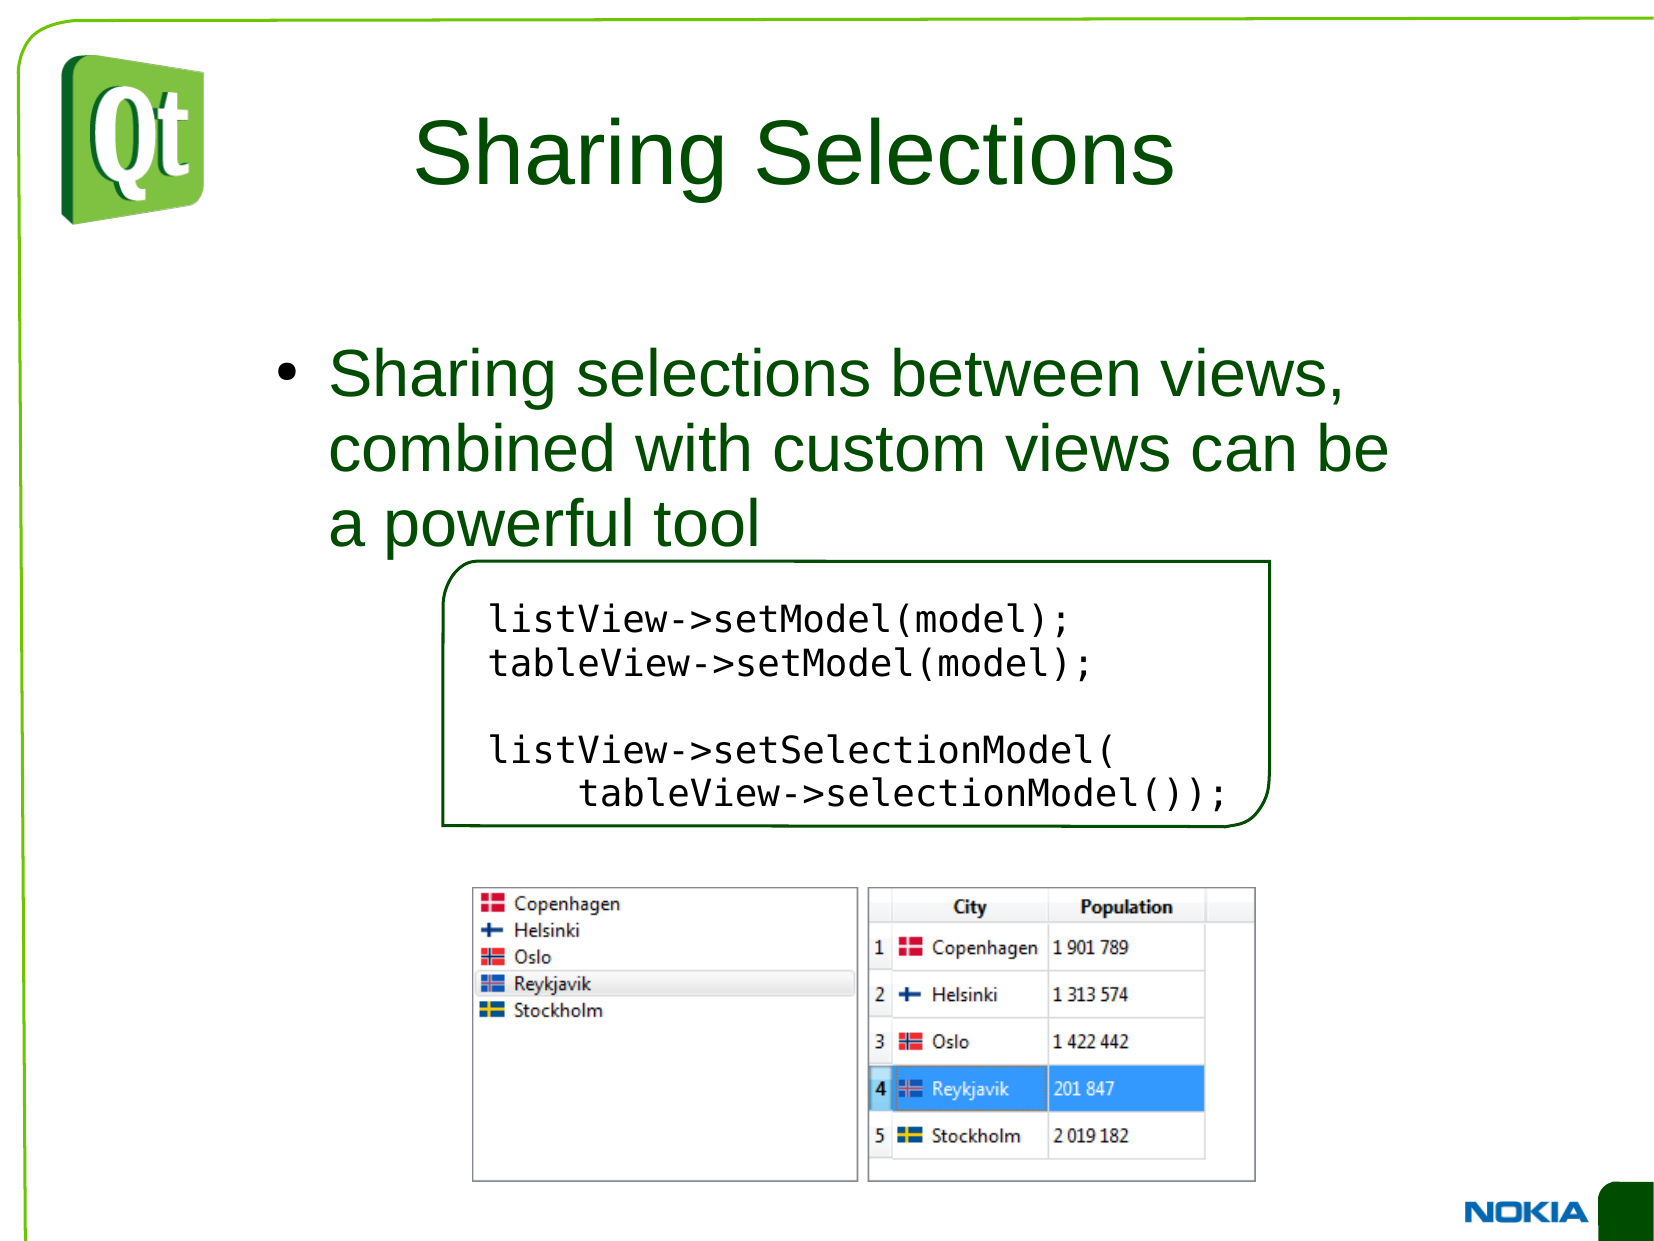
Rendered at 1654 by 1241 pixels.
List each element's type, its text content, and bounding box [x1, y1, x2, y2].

picture [1465, 1201, 1589, 1223]
picture [472, 887, 1256, 1182]
picture [61, 55, 204, 225]
text_box listView->setModel(model); tableView->setModel(model); listView->setSelectionModel( tableView->selectionModel()); [472, 590, 1268, 823]
title Sharing Selections [257, 56, 1333, 250]
list Sharing selections between views, combined with custom views can be a powerful tool [257, 336, 1418, 1085]
